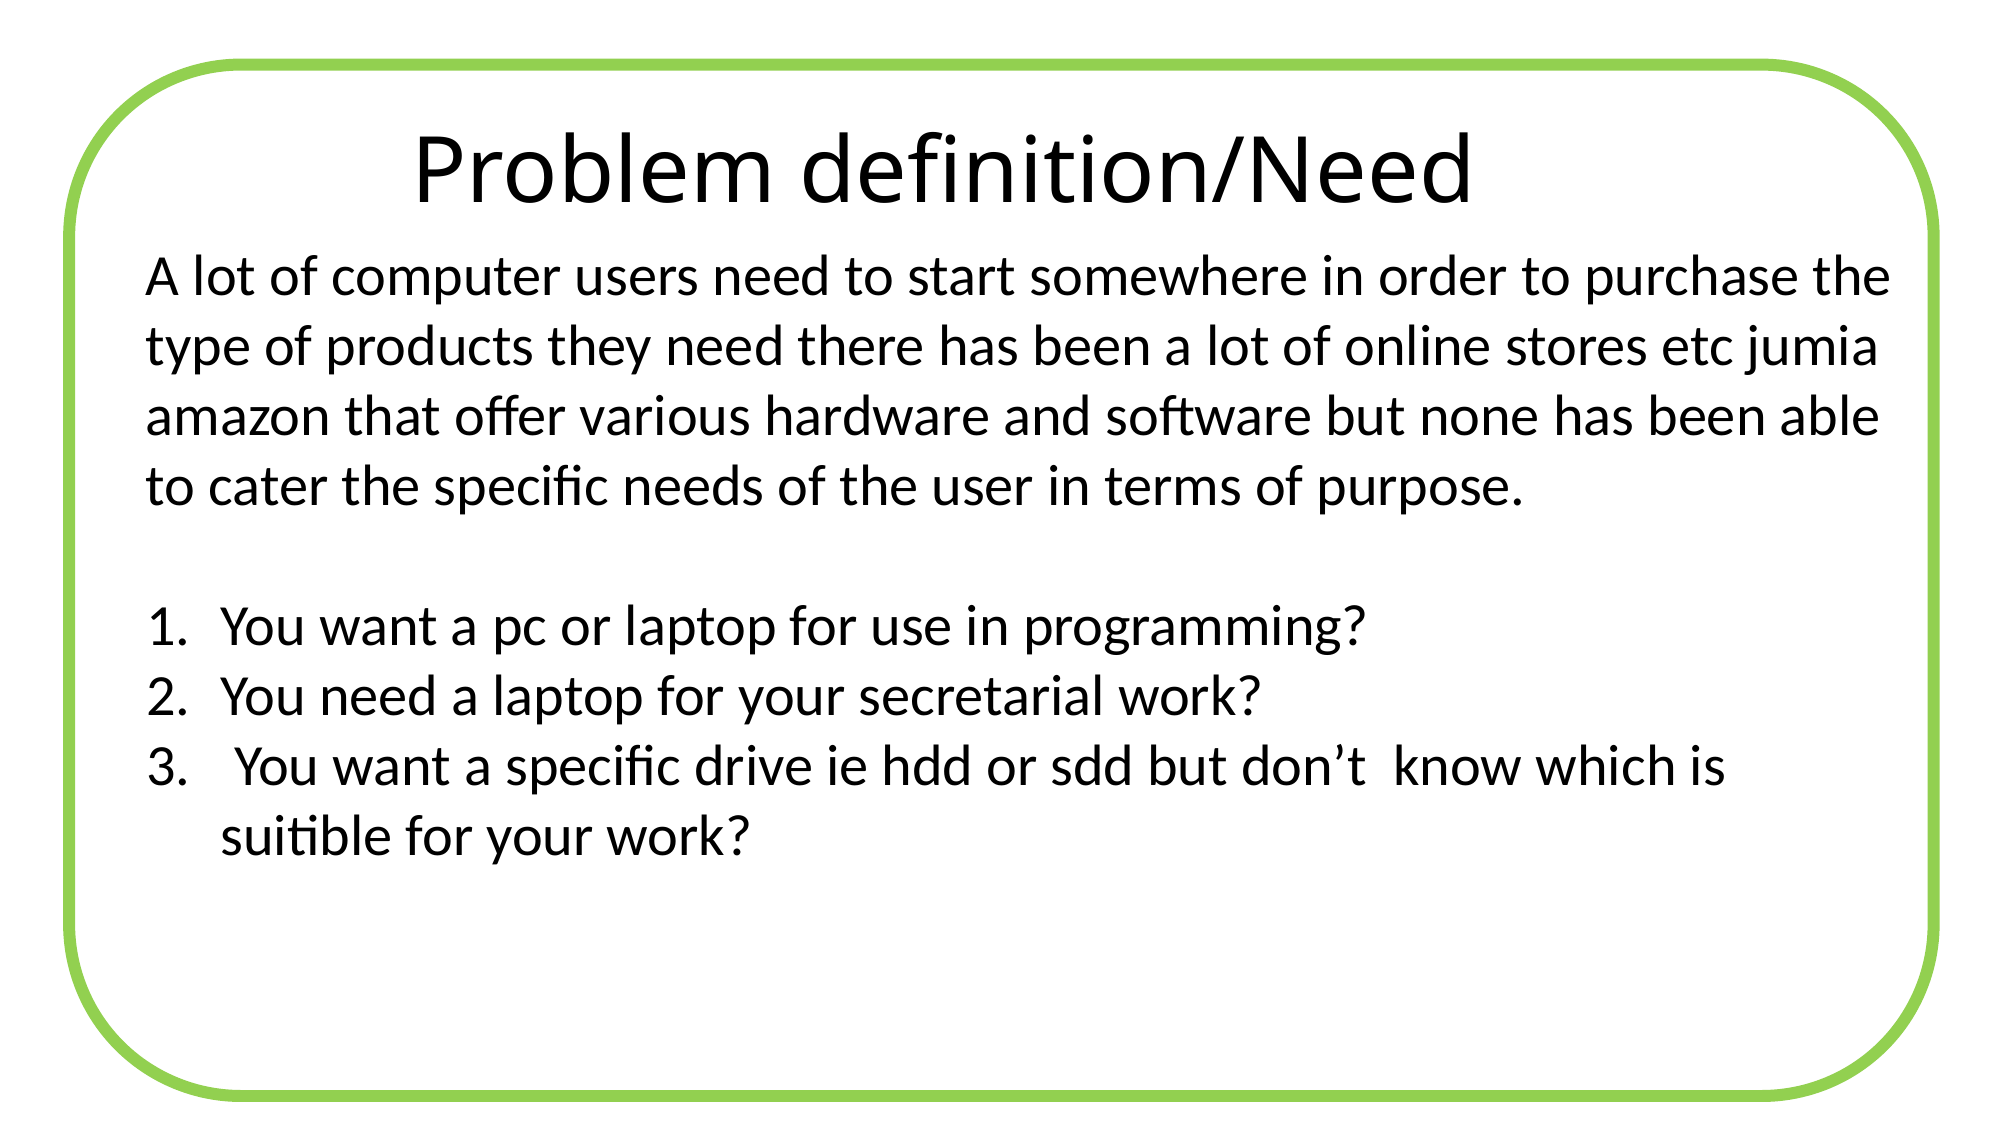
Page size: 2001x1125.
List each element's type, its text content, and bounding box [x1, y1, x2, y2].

text_box Problem definition/Need [353, 74, 1535, 229]
text_box A lot of computer users need to start somewhere in order to purchase the type of products they need there has been a lot of online stores etc jumia amazon that offer various hardware and software but none has been able to cater the specific needs of the user in terms of purpose. You want a pc or laptop for use in programming? You need a laptop for your secretarial work? You want a specific drive ie hdd or sdd but don’t know which is suitible for your work? [131, 229, 1913, 875]
